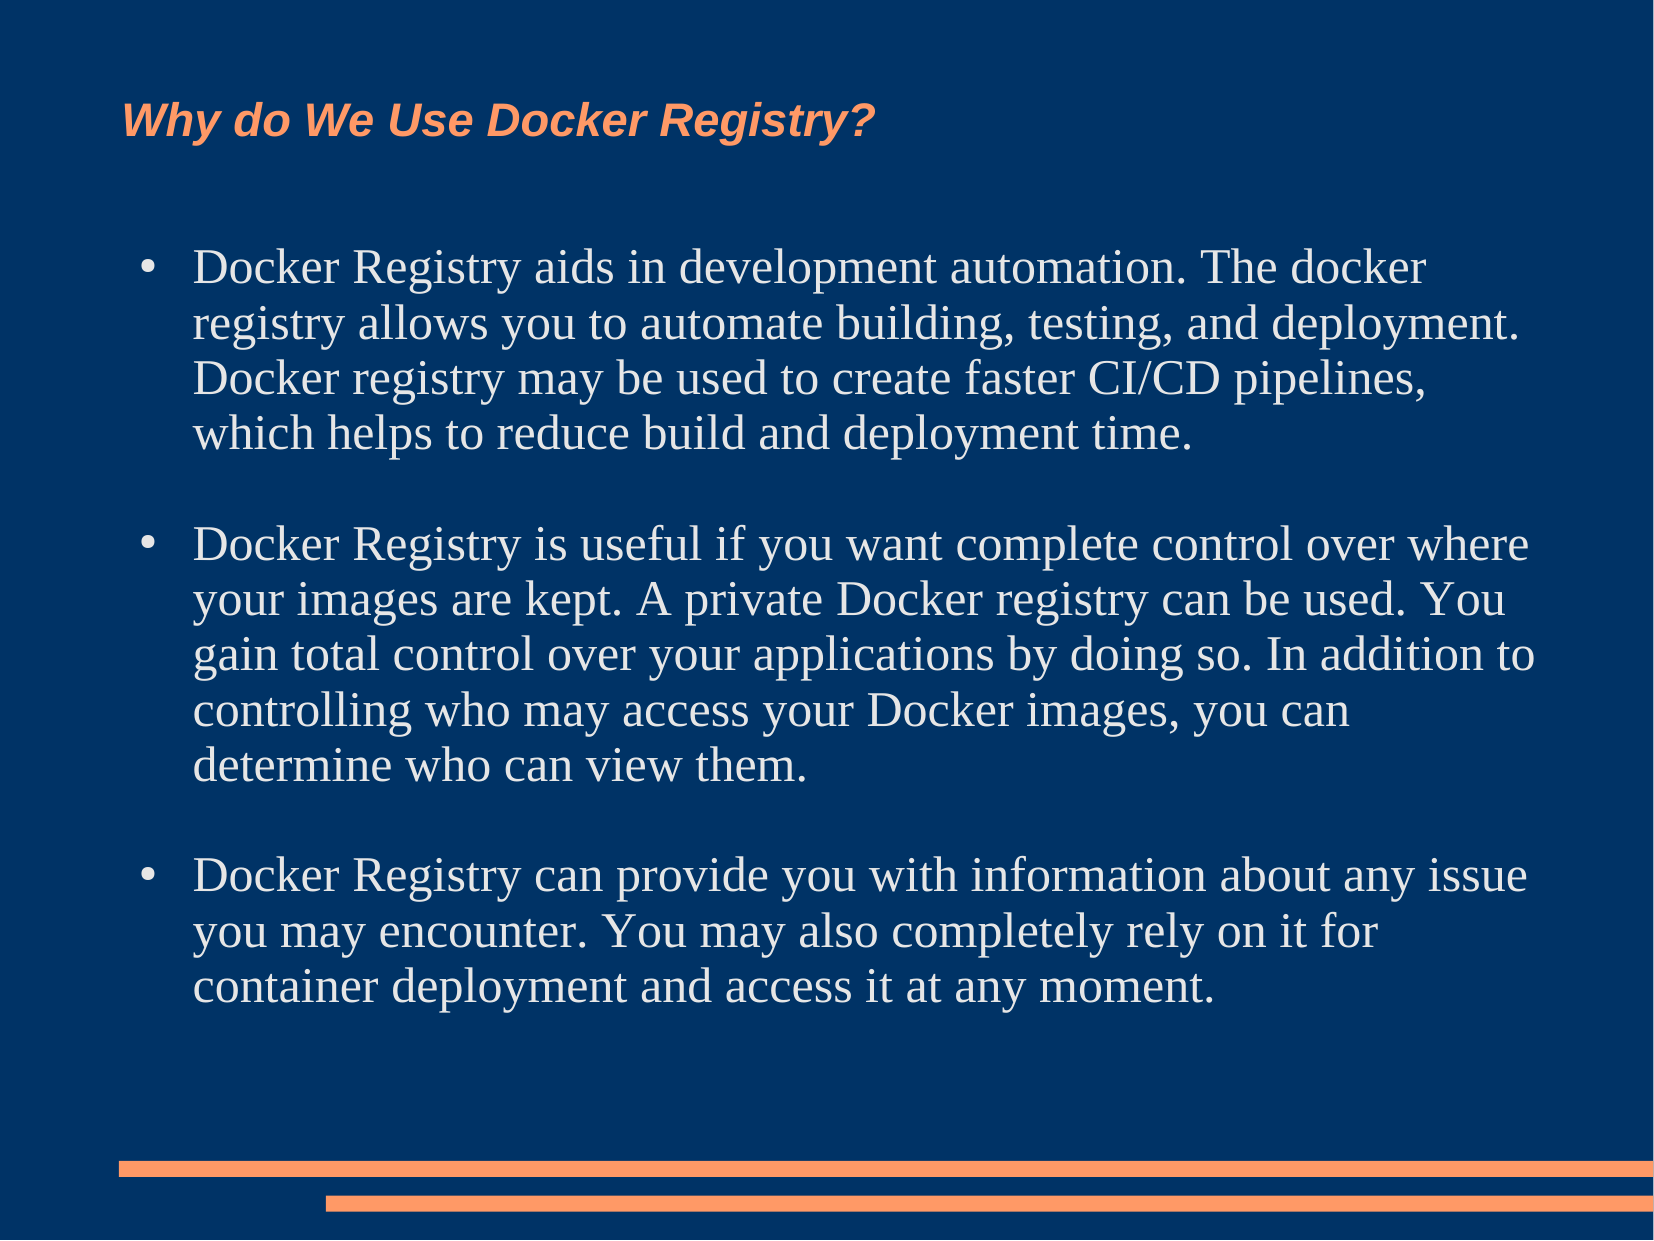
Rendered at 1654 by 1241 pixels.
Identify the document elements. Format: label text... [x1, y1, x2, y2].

title Why do We Use Docker Registry? [121, 16, 1534, 224]
list Docker Registry aids in development automation. The docker registry allows you to automate building, testing, and deployment. Docker registry may be used to create faster CI/CD pipelines, which helps to reduce build and deployment time. Docker Registry is useful if you want complete control over where your images are kept. A private Docker registry can be used. You gain total control over your applications by doing so. In addition to controlling who may access your Docker images, you can determine who can view them. Docker Registry can provide you with information about any issue you may encounter. You may also completely rely on it for container deployment and access it at any moment. [121, 239, 1561, 1050]
